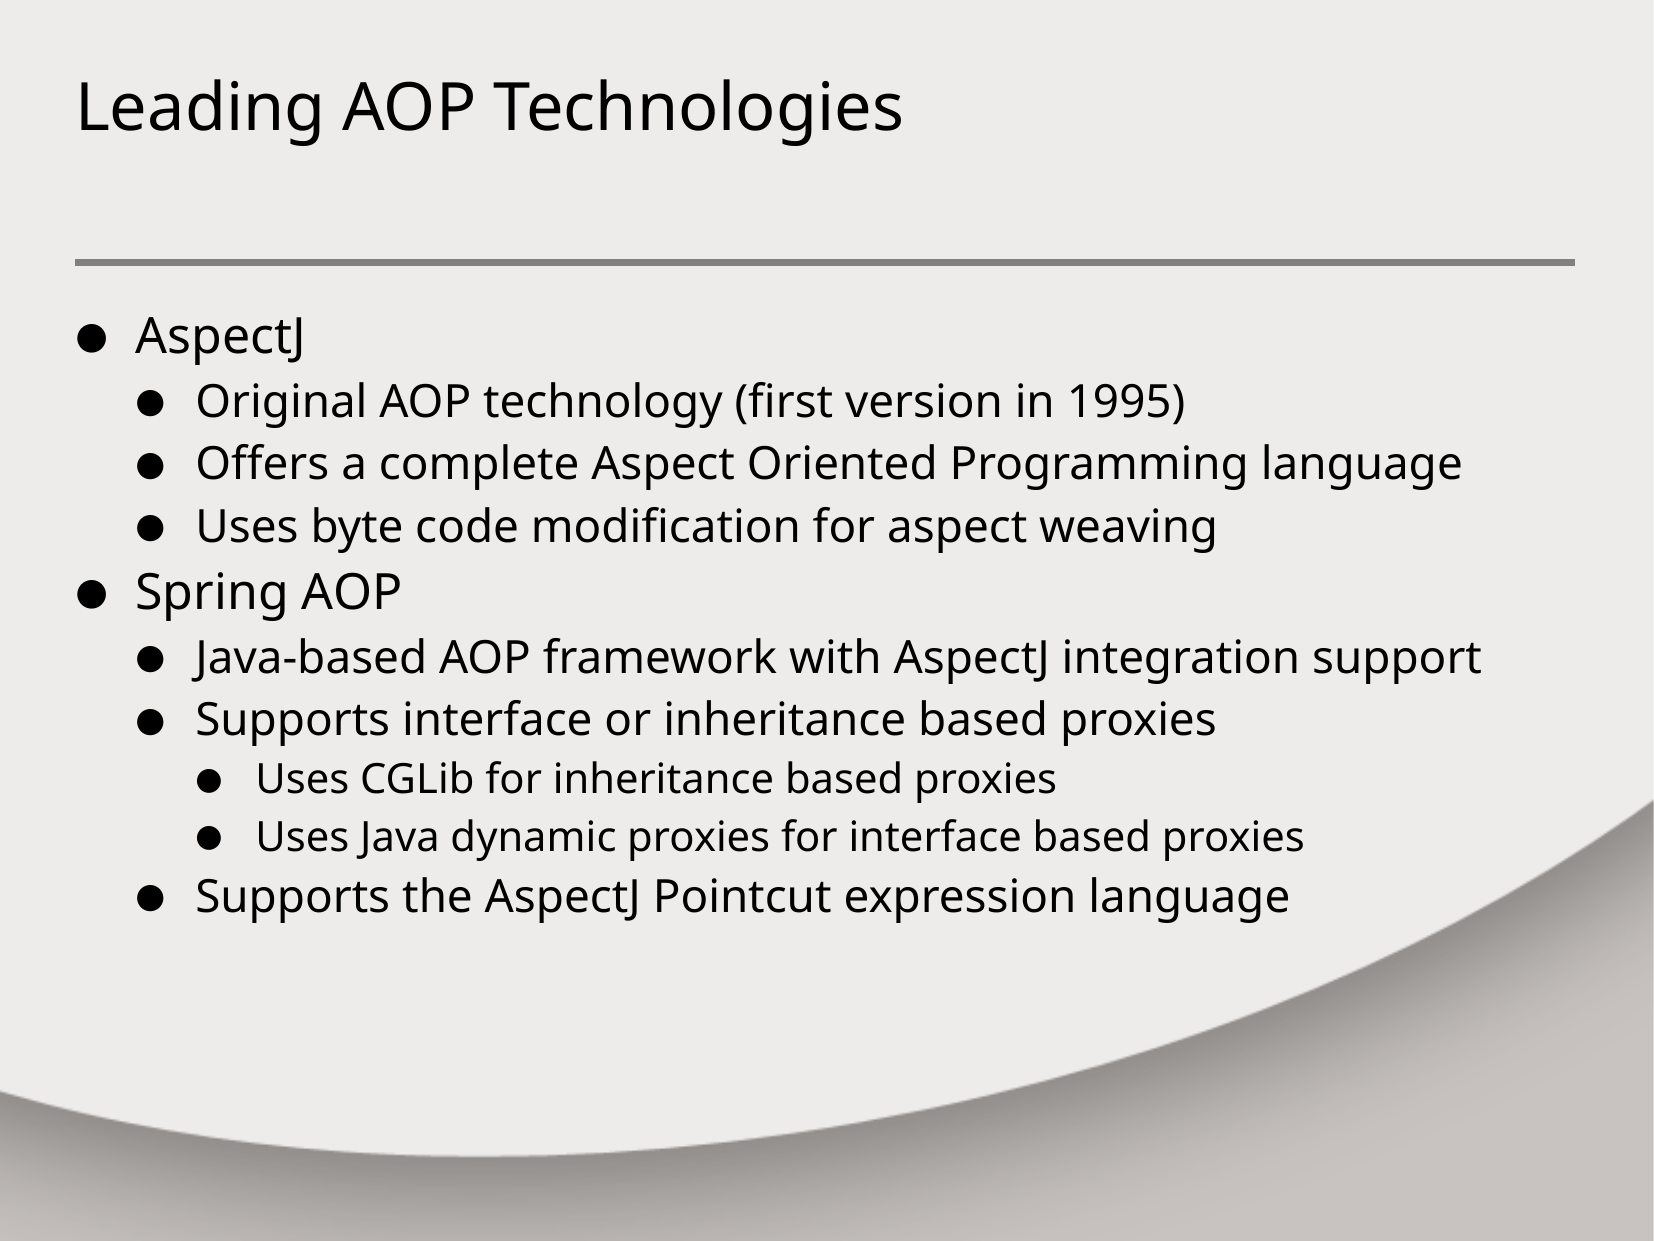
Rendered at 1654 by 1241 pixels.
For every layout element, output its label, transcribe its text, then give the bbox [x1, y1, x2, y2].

picture [0, 0, 1654, 1241]
title Leading AOP Technologies [75, 75, 1576, 226]
list AspectJ Original AOP technology (first version in 1995) Offers a complete Aspect Oriented Programming language Uses byte code modification for aspect weaving Spring AOP Java-based AOP framework with AspectJ integration support Supports interface or inheritance based proxies Uses CGLib for inheritance based proxies Uses Java dynamic proxies for interface based proxies Supports the AspectJ Pointcut expression language [75, 300, 1576, 1163]
